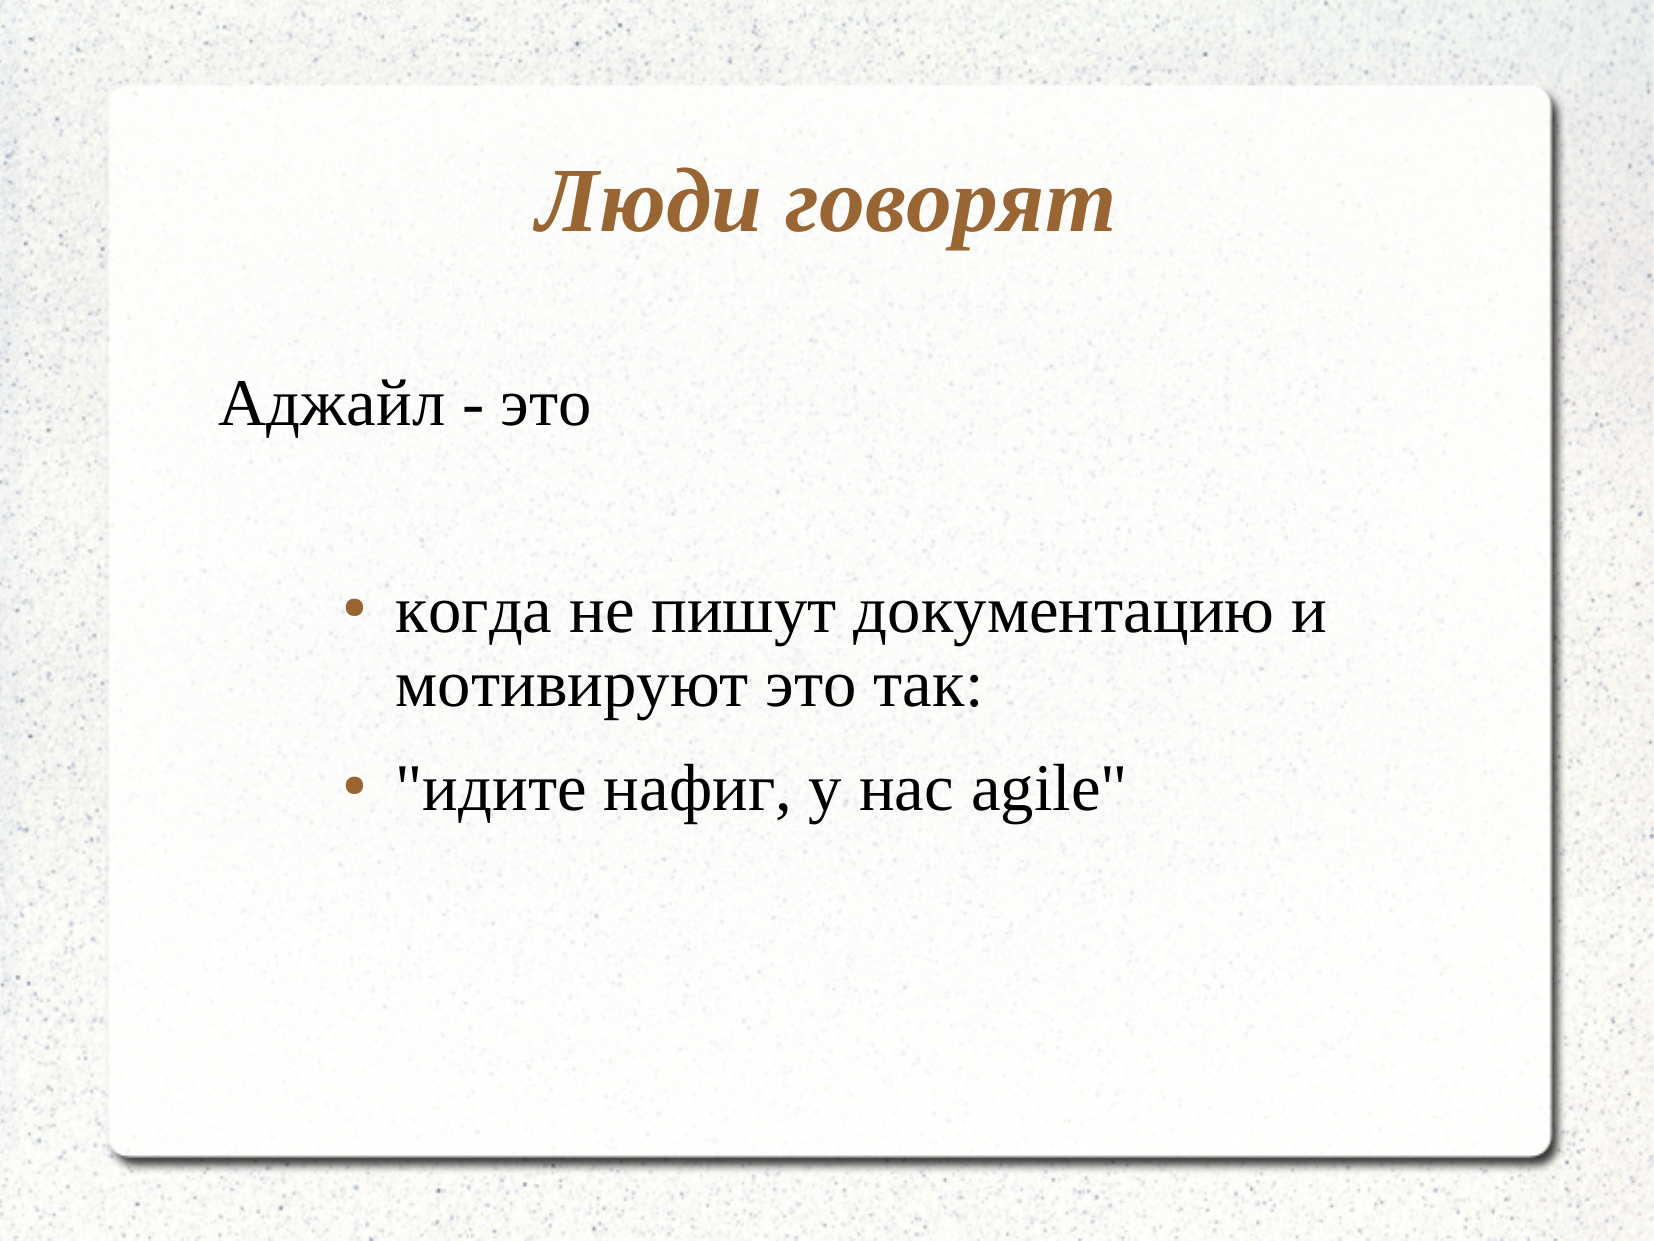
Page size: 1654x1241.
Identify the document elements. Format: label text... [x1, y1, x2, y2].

list когда не пишут документацию и мотивируют это так: "идите нафиг, у нас agile" [324, 572, 1402, 914]
picture [0, 0, 1654, 1241]
title Люди говорят [118, 96, 1536, 304]
list Аджайл - это [147, 366, 1506, 481]
